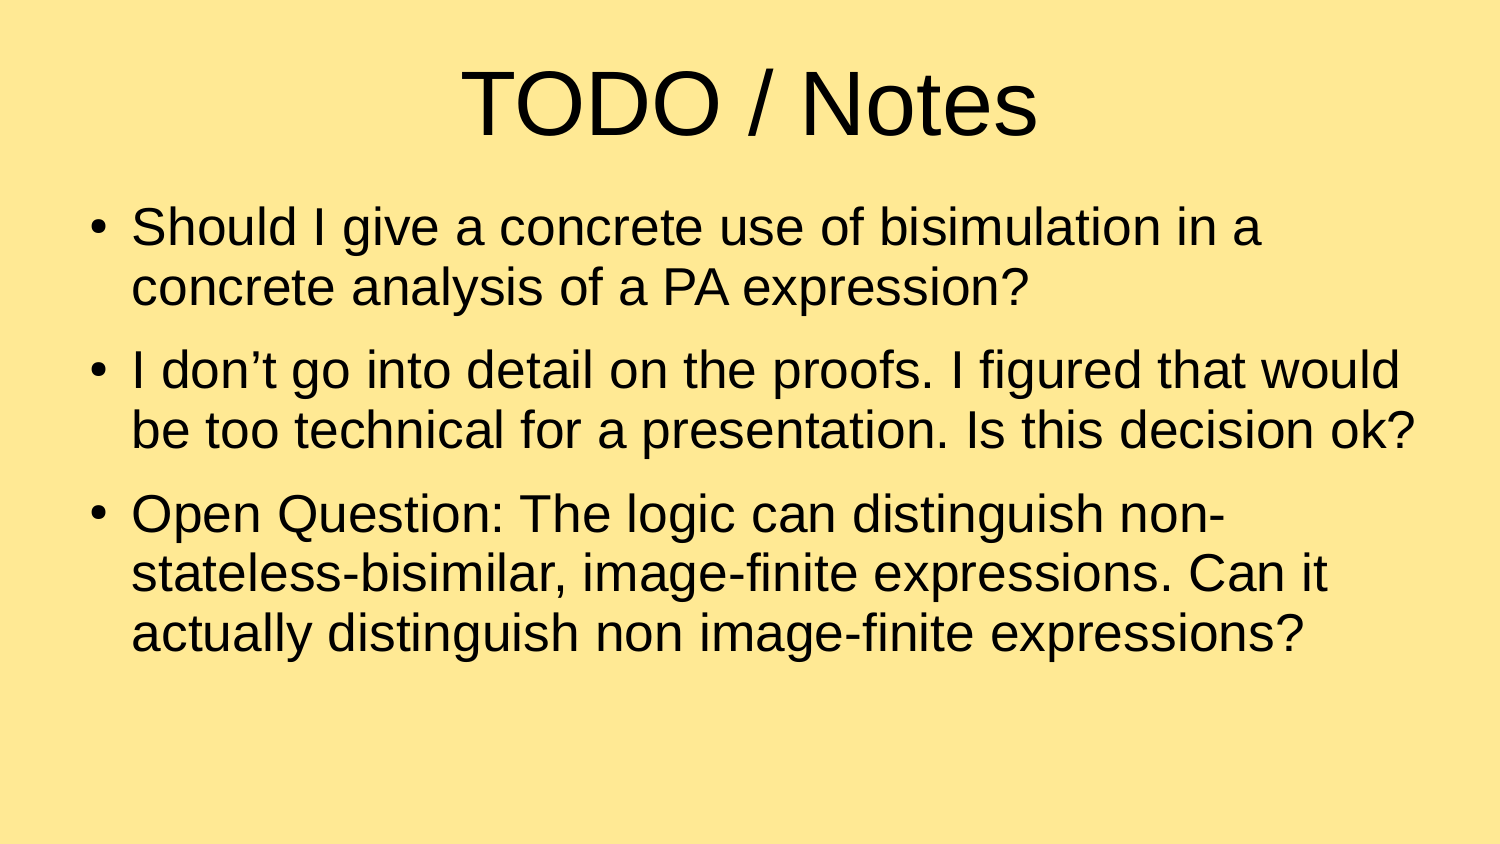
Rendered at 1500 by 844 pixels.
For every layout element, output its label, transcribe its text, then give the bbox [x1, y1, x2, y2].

title TODO / Notes [75, 33, 1425, 175]
list Should I give a concrete use of bisimulation in a concrete analysis of a PA expression? I don’t go into detail on the proofs. I figured that would be too technical for a presentation. Is this decision ok? Open Question: The logic can distinguish non-stateless-bisimilar, image-finite expressions. Can it actually distinguish non image-finite expressions? [75, 197, 1425, 687]
